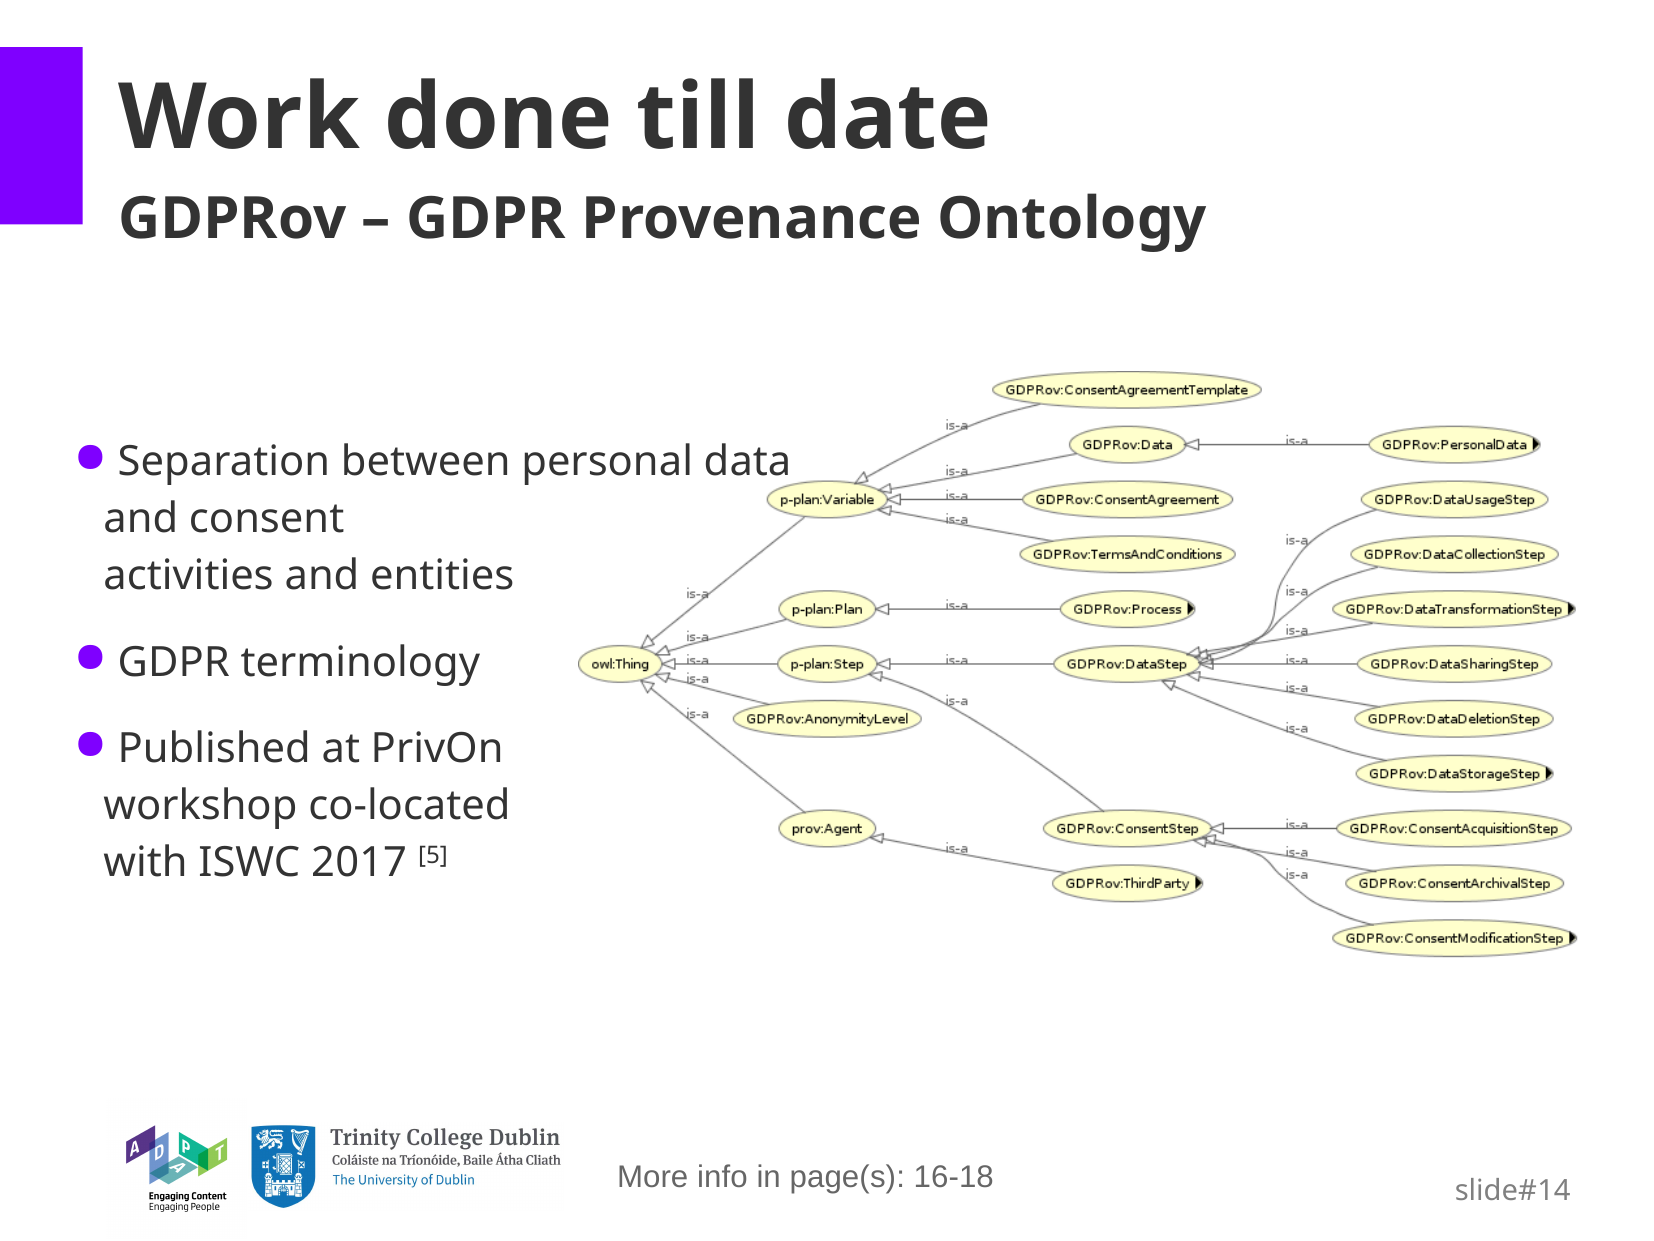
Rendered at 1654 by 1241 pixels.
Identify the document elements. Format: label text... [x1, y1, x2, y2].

picture [578, 371, 1589, 969]
picture [248, 1151, 564, 1211]
text_box More info in page(s): 16-18 [602, 1151, 1418, 1202]
title Work done till date GDPRov – GDPR Provenance Ontology [118, 49, 1571, 257]
list Separation between personal data and consent activities and entities GDPR terminology Published at PrivOn workshop co-located with ISWC 2017 [5] [64, 431, 821, 1151]
picture [106, 1151, 247, 1239]
